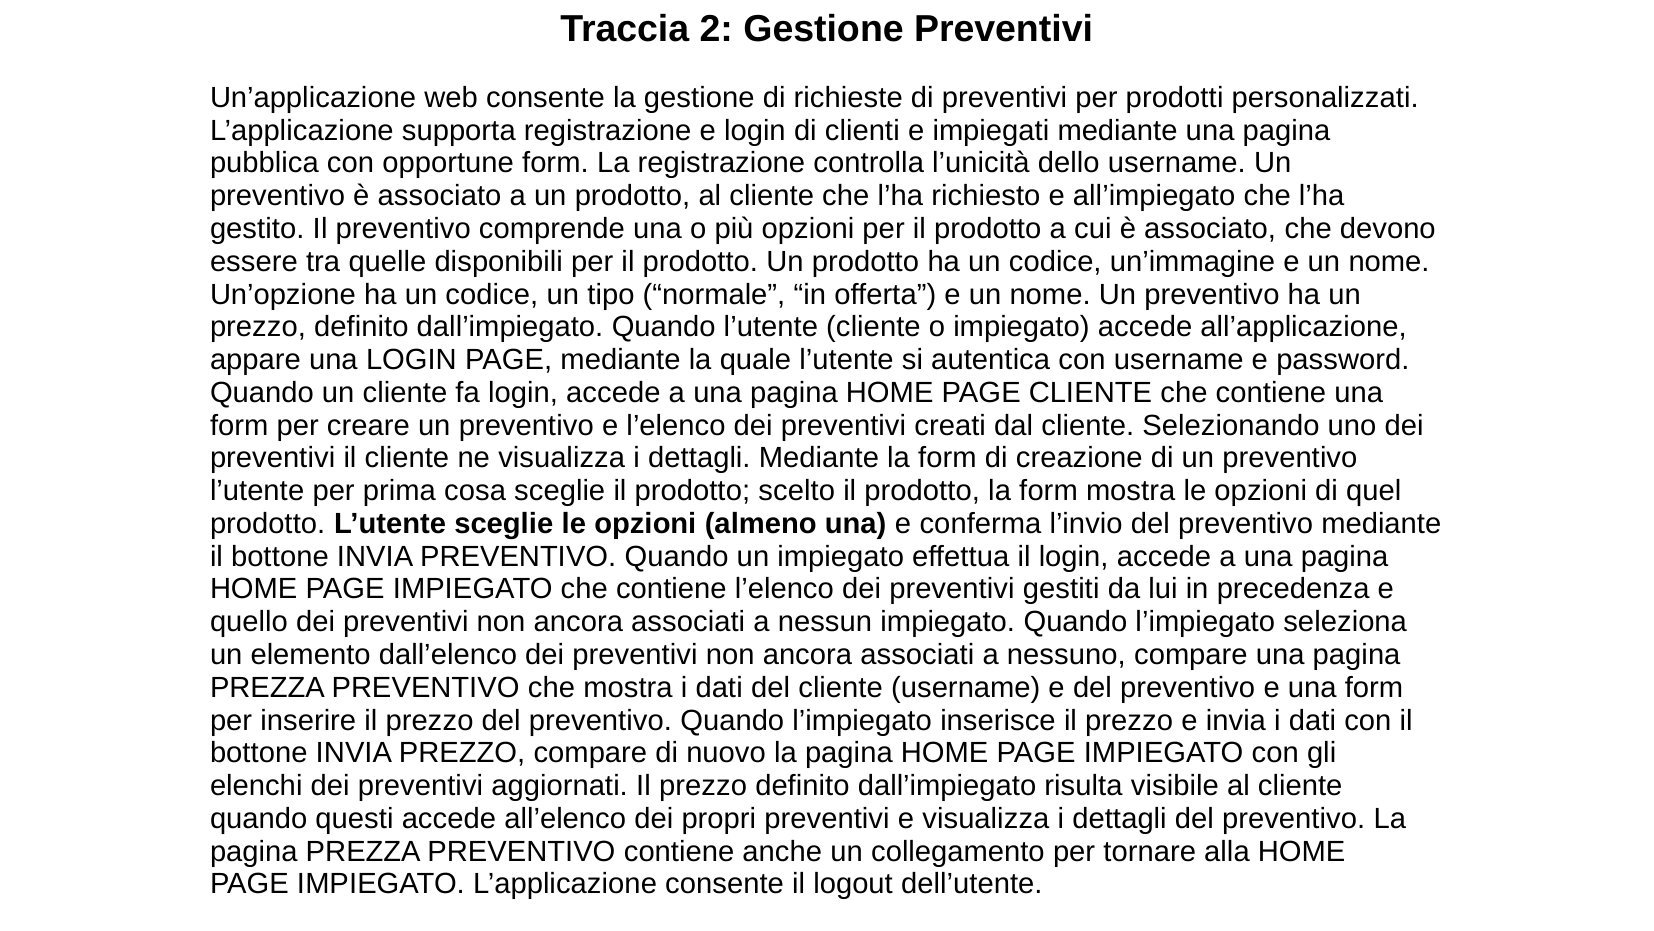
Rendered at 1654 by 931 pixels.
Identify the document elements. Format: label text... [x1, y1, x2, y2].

text_box Un’applicazione web consente la gestione di richieste di preventivi per prodotti personalizzati. L’applicazione supporta registrazione e login di clienti e impiegati mediante una pagina pubblica con opportune form. La registrazione controlla l’unicità dello username. Un preventivo è associato a un prodotto, al cliente che l’ha richiesto e all’impiegato che l’ha gestito. Il preventivo comprende una o più opzioni per il prodotto a cui è associato, che devono essere tra quelle disponibili per il prodotto. Un prodotto ha un codice, un’immagine e un nome. Un’opzione ha un codice, un tipo (“normale”, “in offerta”) e un nome. Un preventivo ha un prezzo, definito dall’impiegato. Quando l’utente (cliente o impiegato) accede all’applicazione, appare una LOGIN PAGE, mediante la quale l’utente si autentica con username e password. Quando un cliente fa login, accede a una pagina HOME PAGE CLIENTE che contiene una form per creare un preventivo e l’elenco dei preventivi creati dal cliente. Selezionando uno dei preventivi il cliente ne visualizza i dettagli. Mediante la form di creazione di un preventivo l’utente per prima cosa sceglie il prodotto; scelto il prodotto, la form mostra le opzioni di quel prodotto. L’utente sceglie le opzioni (almeno una) e conferma l’invio del preventivo mediante il bottone INVIA PREVENTIVO. Quando un impiegato effettua il login, accede a una pagina HOME PAGE IMPIEGATO che contiene l’elenco dei preventivi gestiti da lui in precedenza e quello dei preventivi non ancora associati a nessun impiegato. Quando l’impiegato seleziona un elemento dall’elenco dei preventivi non ancora associati a nessuno, compare una pagina PREZZA PREVENTIVO che mostra i dati del cliente (username) e del preventivo e una form per inserire il prezzo del preventivo. Quando l’impiegato inserisce il prezzo e invia i dati con il bottone INVIA PREZZO, compare di nuovo la pagina HOME PAGE IMPIEGATO con gli elenchi dei preventivi aggiornati. Il prezzo definito dall’impiegato risulta visibile al cliente quando questi accede all’elenco dei propri preventivi e visualizza i dettagli del preventivo. La pagina PREZZA PREVENTIVO contiene anche un collegamento per tornare alla HOME PAGE IMPIEGATO. L’applicazione consente il logout dell’utente. [195, 51, 1459, 931]
text_box Traccia 2: Gestione Preventivi [208, 0, 1446, 57]
